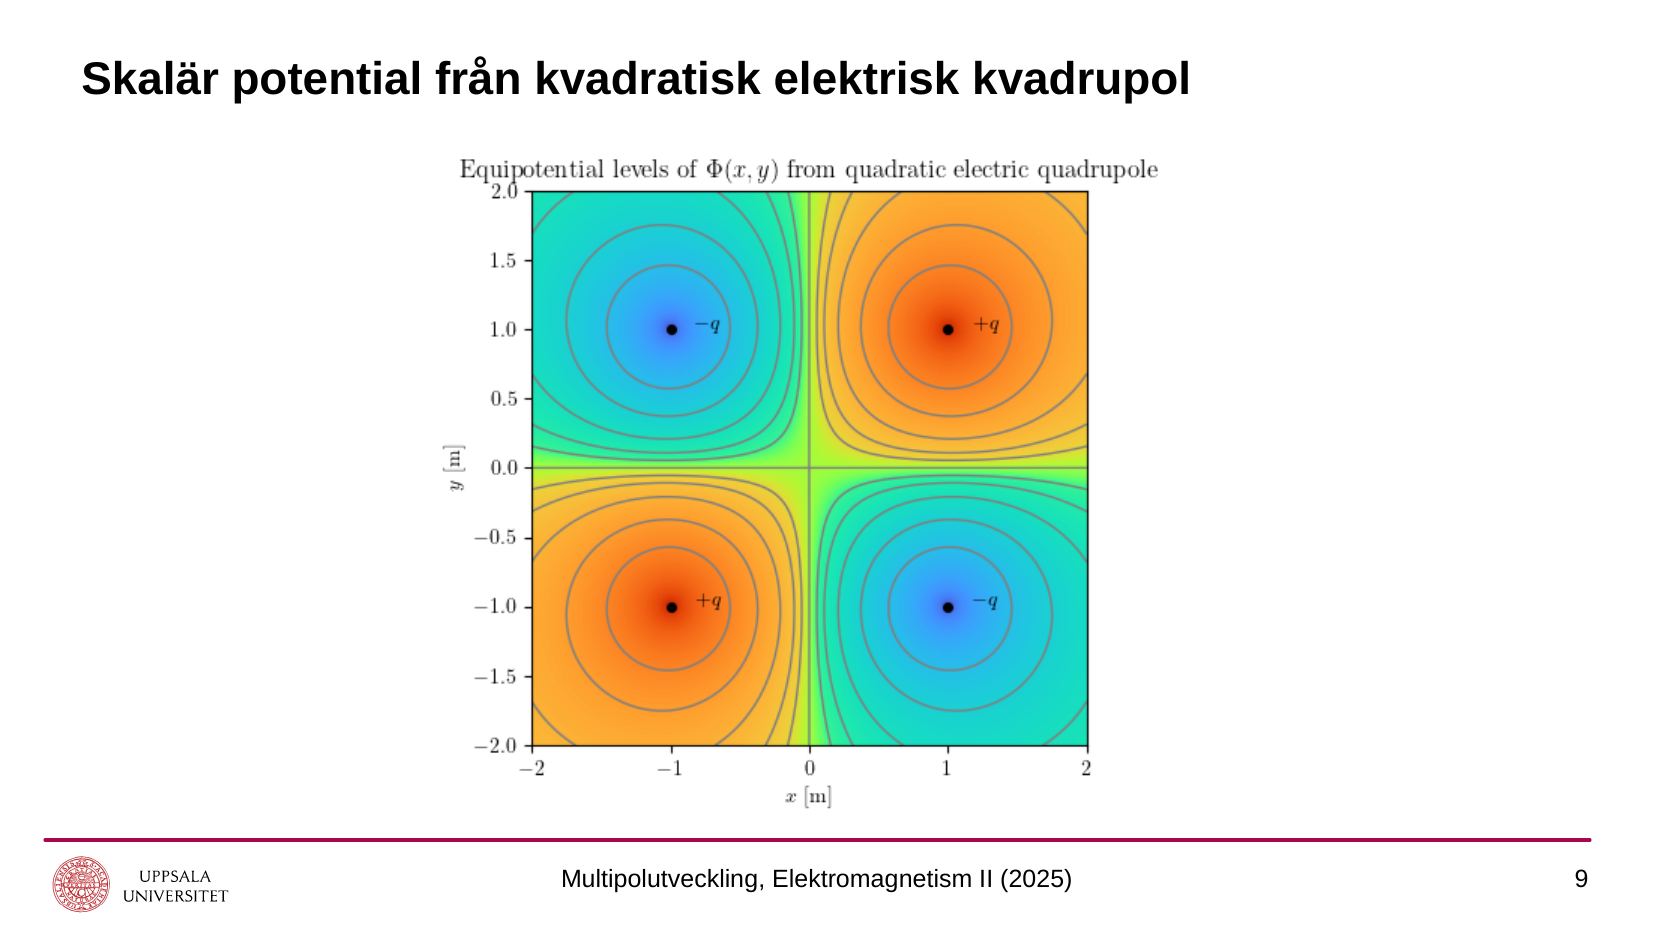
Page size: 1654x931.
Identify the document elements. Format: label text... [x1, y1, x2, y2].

picture [45, 847, 250, 919]
title Skalär potential från kvadratisk elektrisk kvadrupol [81, 37, 1570, 121]
picture [317, 104, 1278, 825]
